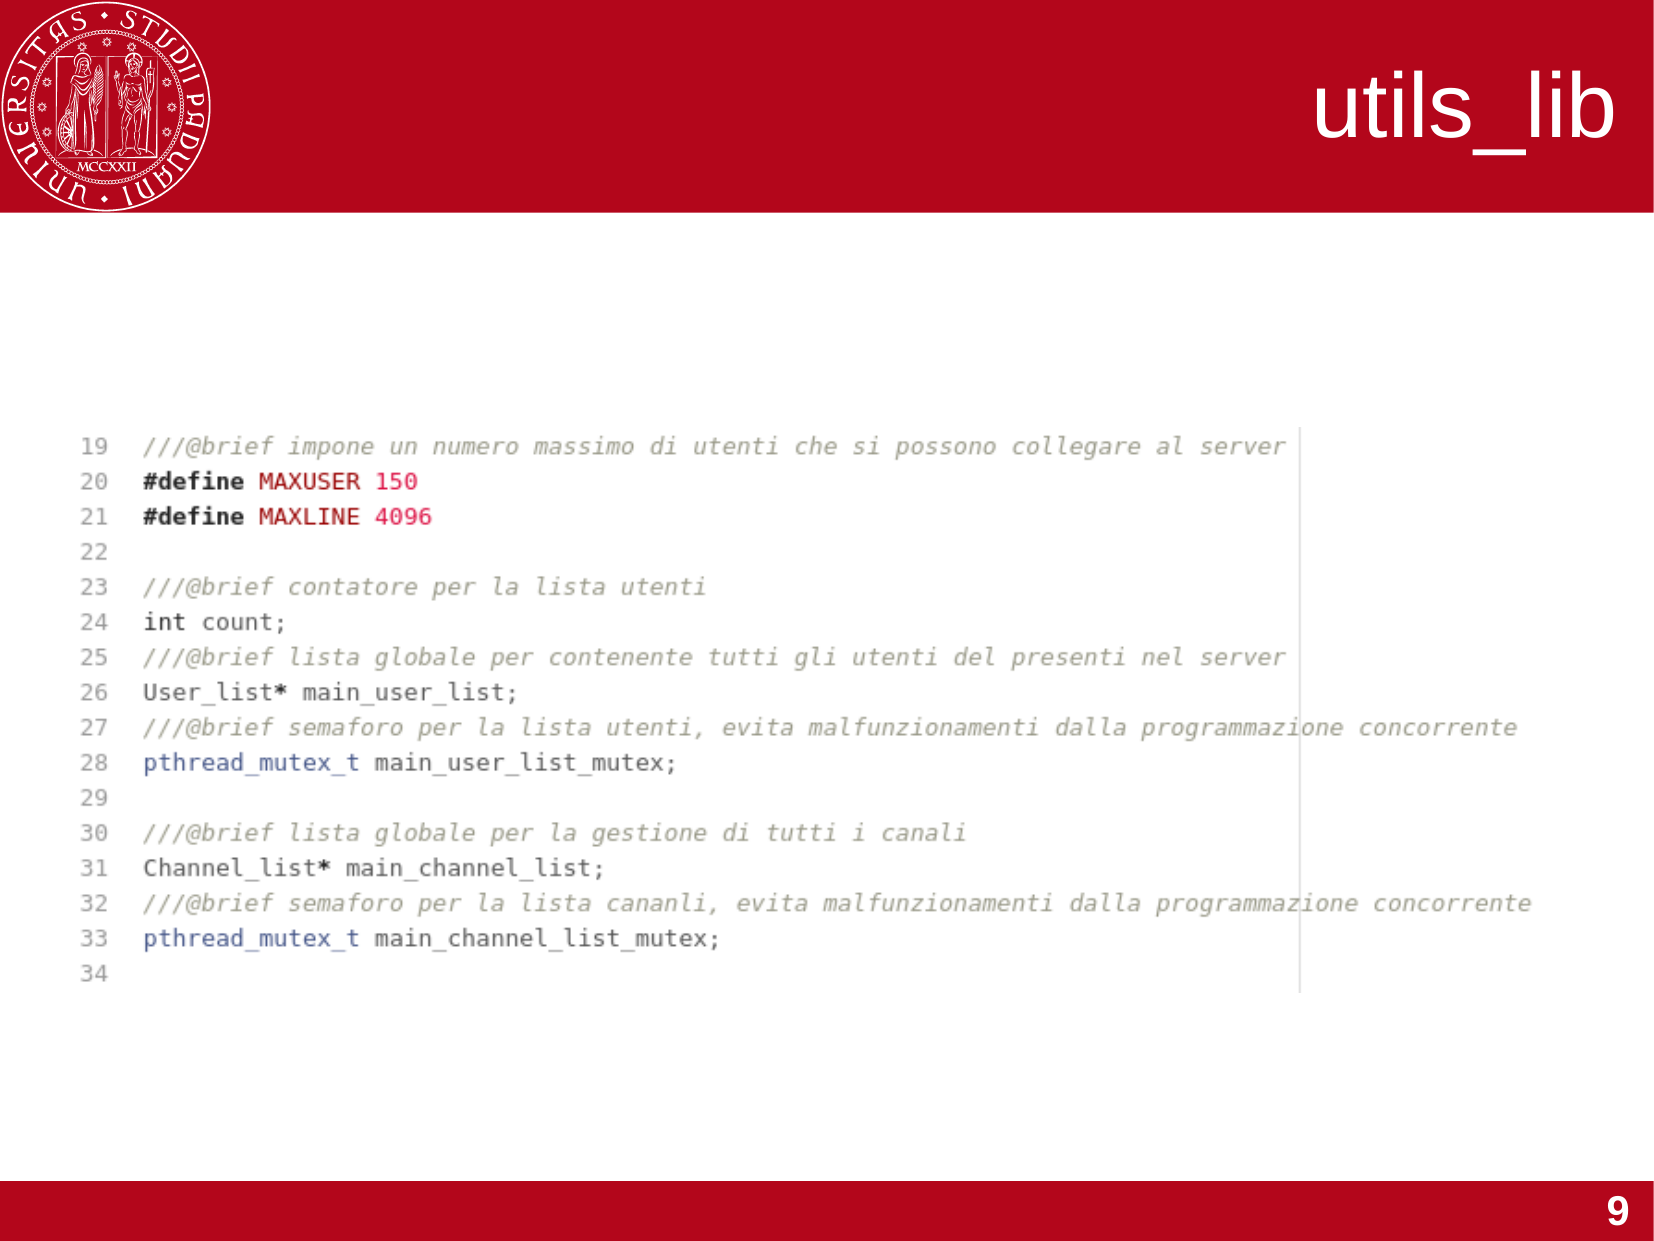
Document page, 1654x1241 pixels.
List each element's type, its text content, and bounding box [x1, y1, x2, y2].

picture [0, 0, 212, 213]
title utils_lib [259, 0, 1619, 213]
picture [70, 427, 1560, 993]
